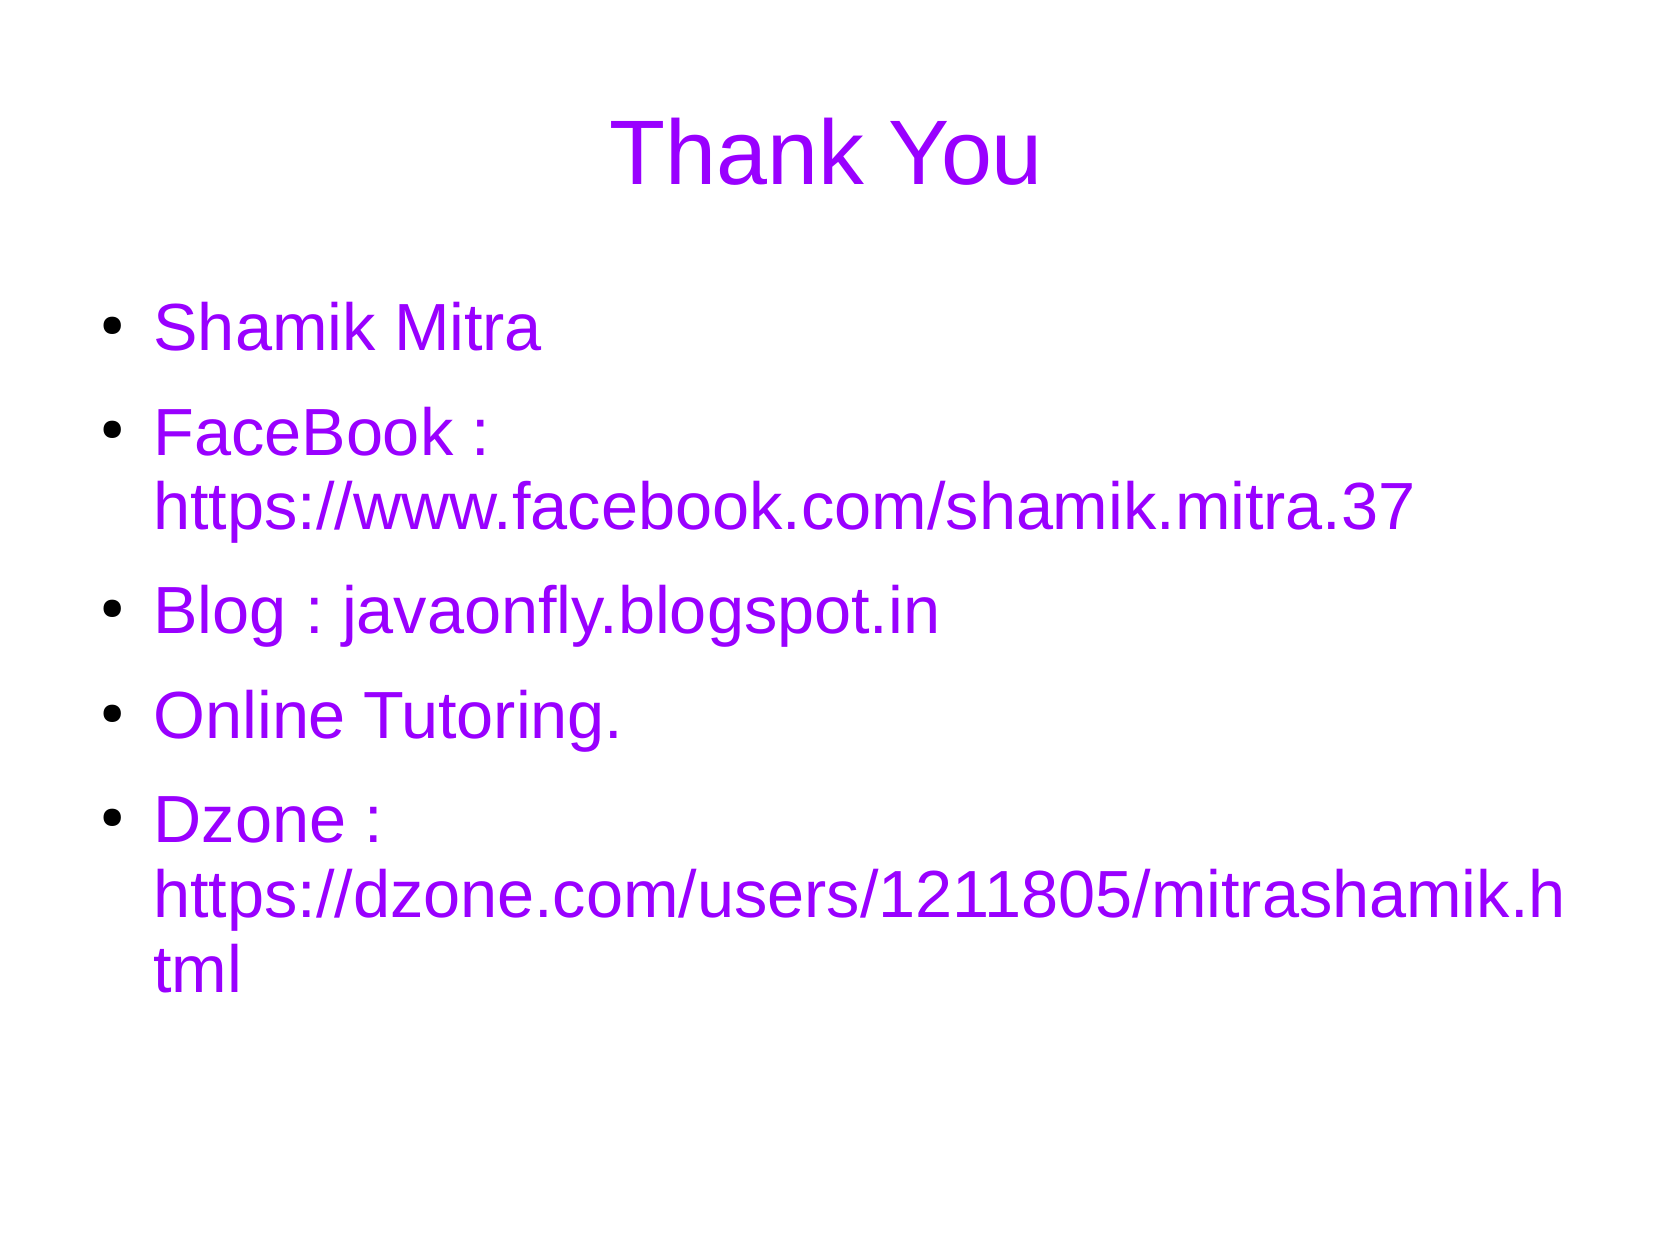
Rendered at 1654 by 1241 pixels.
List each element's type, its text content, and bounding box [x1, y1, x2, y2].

title Thank You [82, 49, 1571, 257]
list Shamik Mitra FaceBook : https://www.facebook.com/shamik.mitra.37 Blog : javaonfly.blogspot.in Online Tutoring. Dzone : https://dzone.com/users/1211805/mitrashamik.html [82, 290, 1571, 1010]
